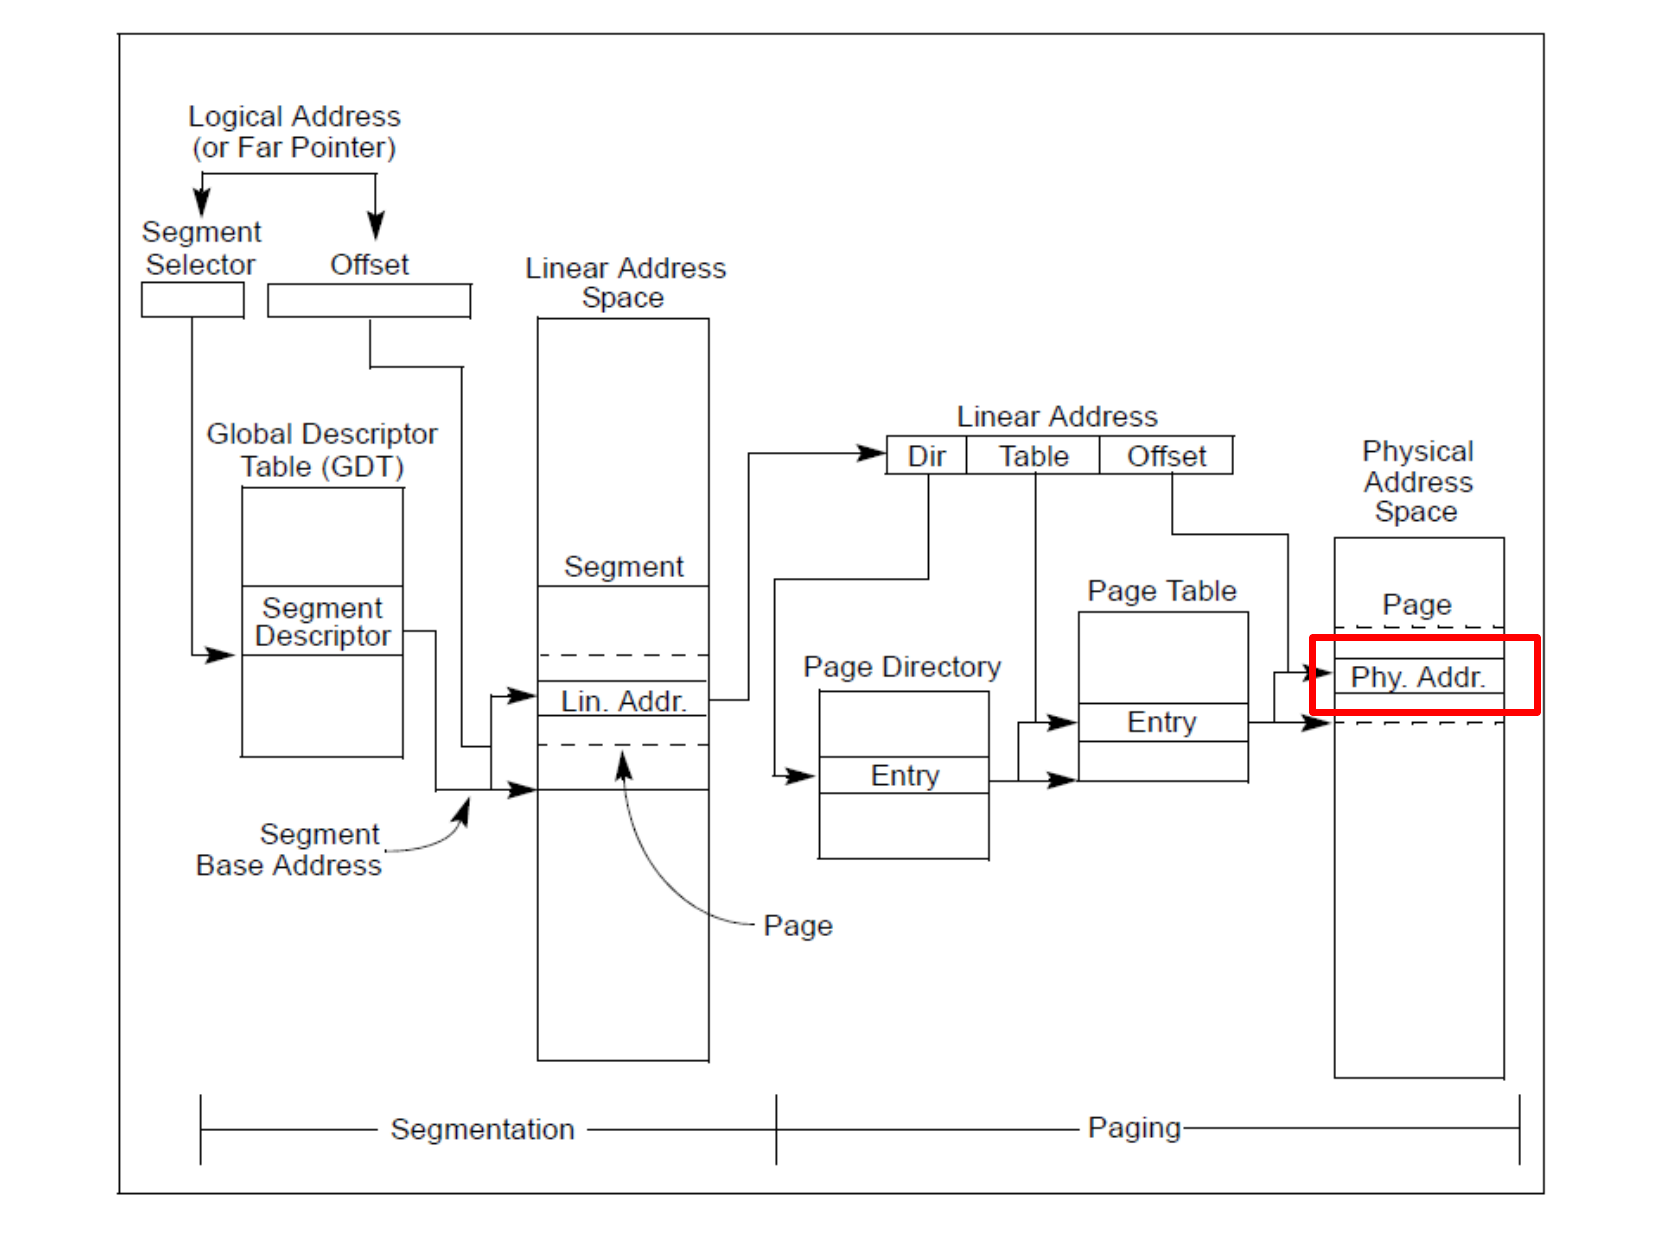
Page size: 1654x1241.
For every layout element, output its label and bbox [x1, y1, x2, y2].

picture [112, 23, 1559, 1201]
